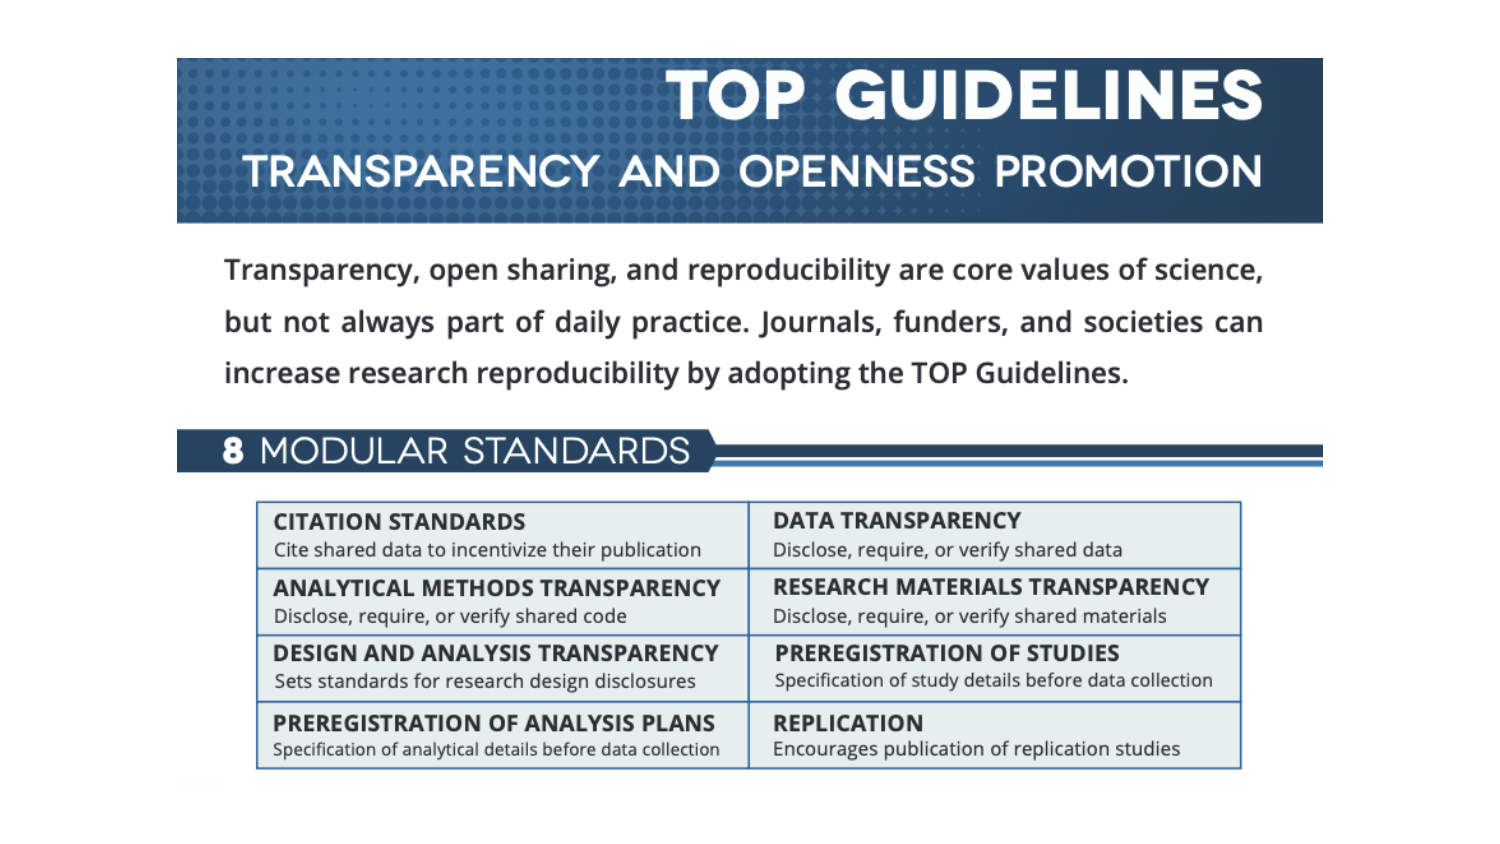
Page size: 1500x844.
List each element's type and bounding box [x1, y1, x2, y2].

picture [177, 58, 1323, 785]
